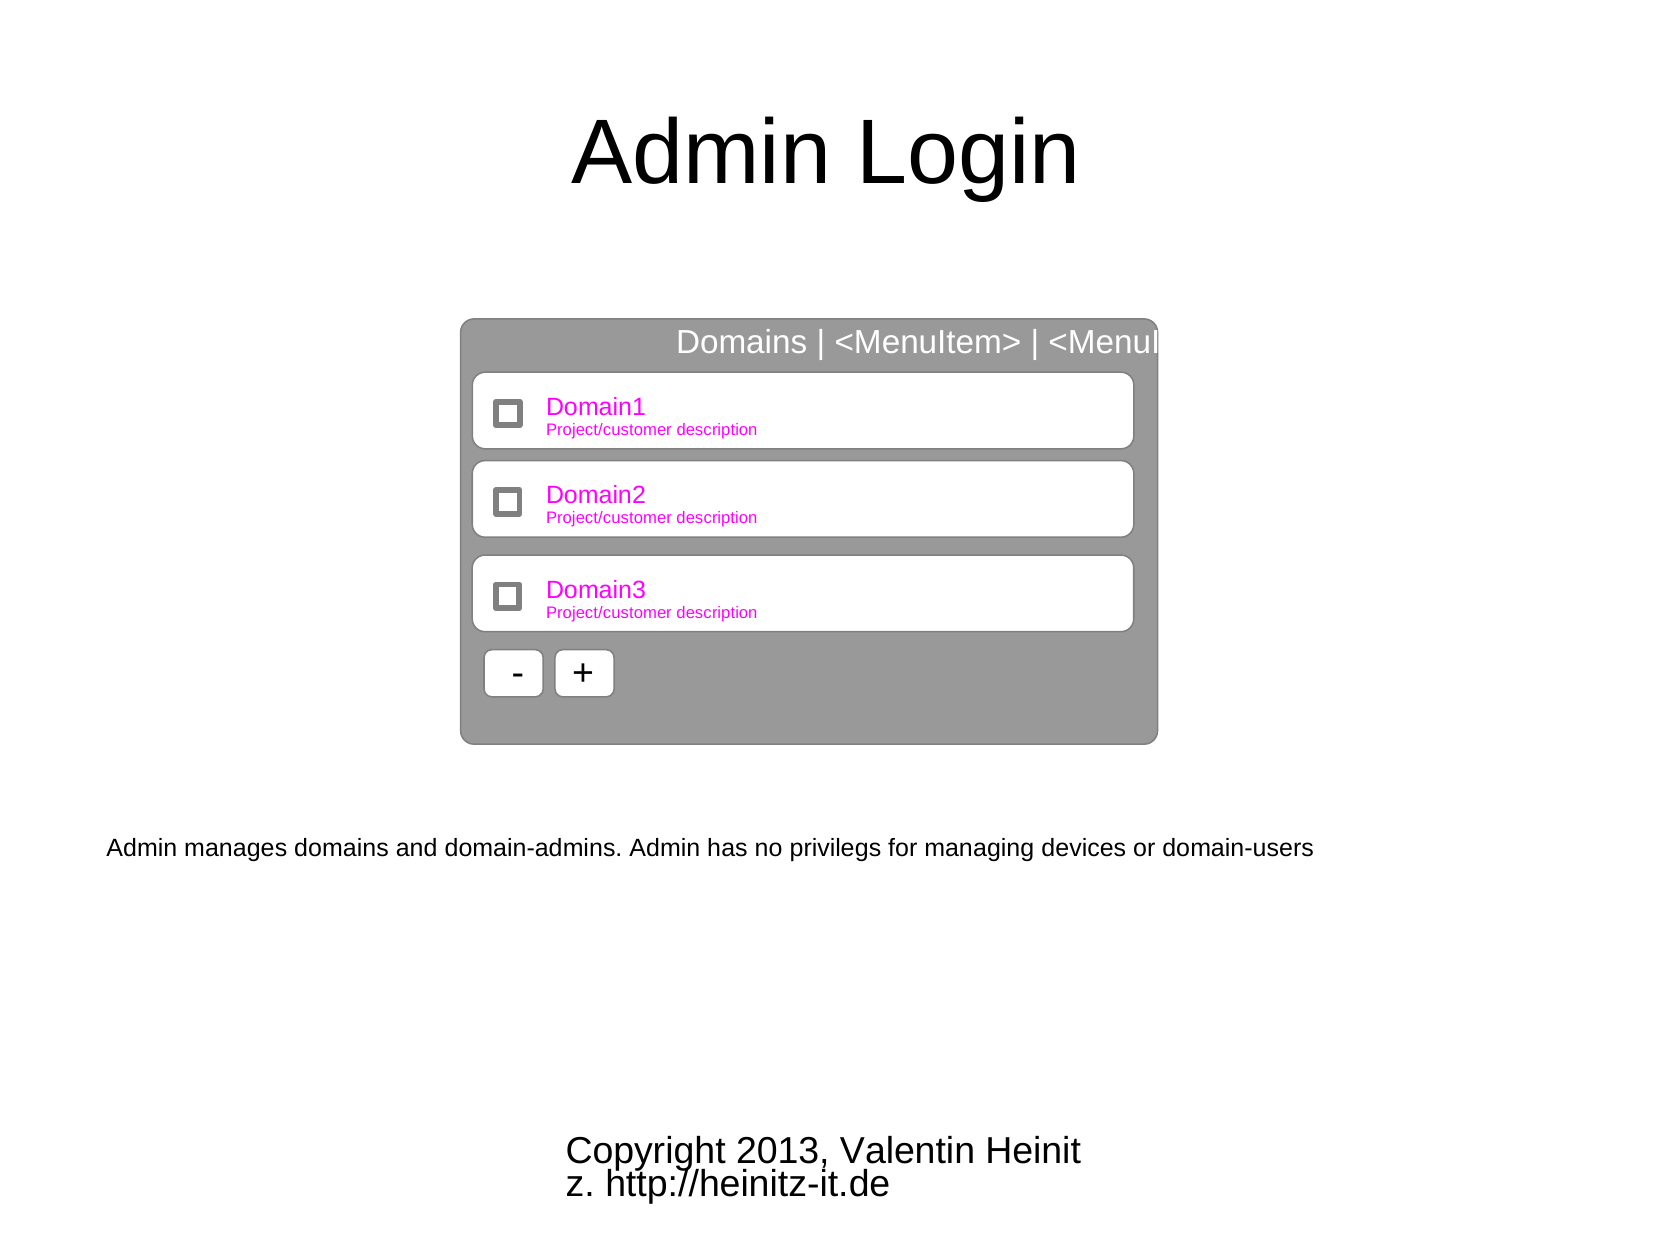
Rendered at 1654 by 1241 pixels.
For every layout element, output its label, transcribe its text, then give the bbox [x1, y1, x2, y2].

text_box [460, 318, 1158, 745]
text_box Domain1 Project/customer description [531, 383, 832, 438]
list Admin manages domains and domain-admins. Admin has no privilegs for managing devices or domain-users [106, 826, 1595, 922]
text_box Domain2 Project/customer description [531, 472, 832, 526]
text_box - [484, 649, 544, 697]
text_box + [554, 649, 615, 697]
title Admin Login [82, 49, 1571, 257]
text_box Domain3 Project/customer description [531, 566, 832, 620]
text_box Domains | <MenuItem> | <MenuItem> [661, 314, 951, 367]
